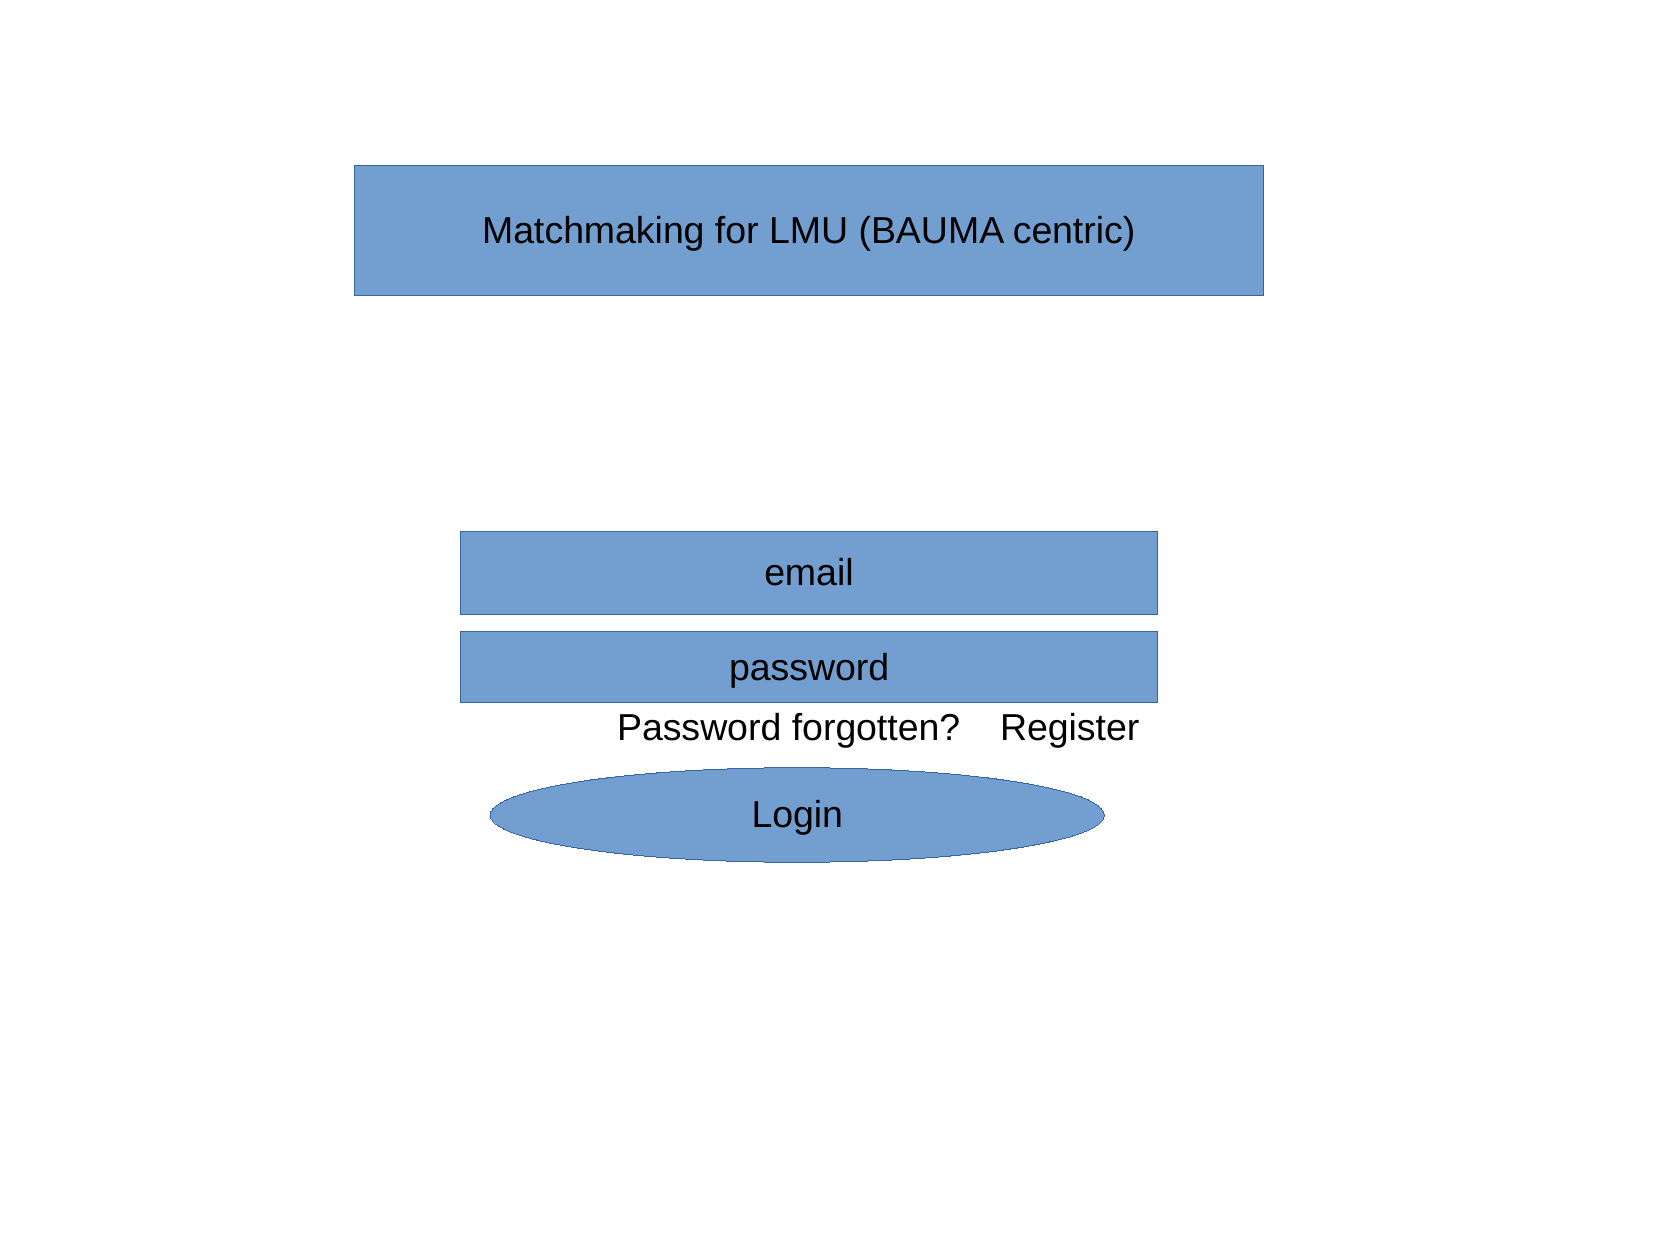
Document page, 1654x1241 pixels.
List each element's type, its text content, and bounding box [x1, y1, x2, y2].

text_box password [460, 631, 1158, 703]
text_box Login [490, 767, 1105, 863]
text_box Matchmaking for LMU (BAUMA centric) [354, 165, 1264, 296]
text_box Password forgotten? [602, 699, 976, 756]
text_box Register [985, 699, 1155, 756]
text_box email [460, 531, 1158, 615]
